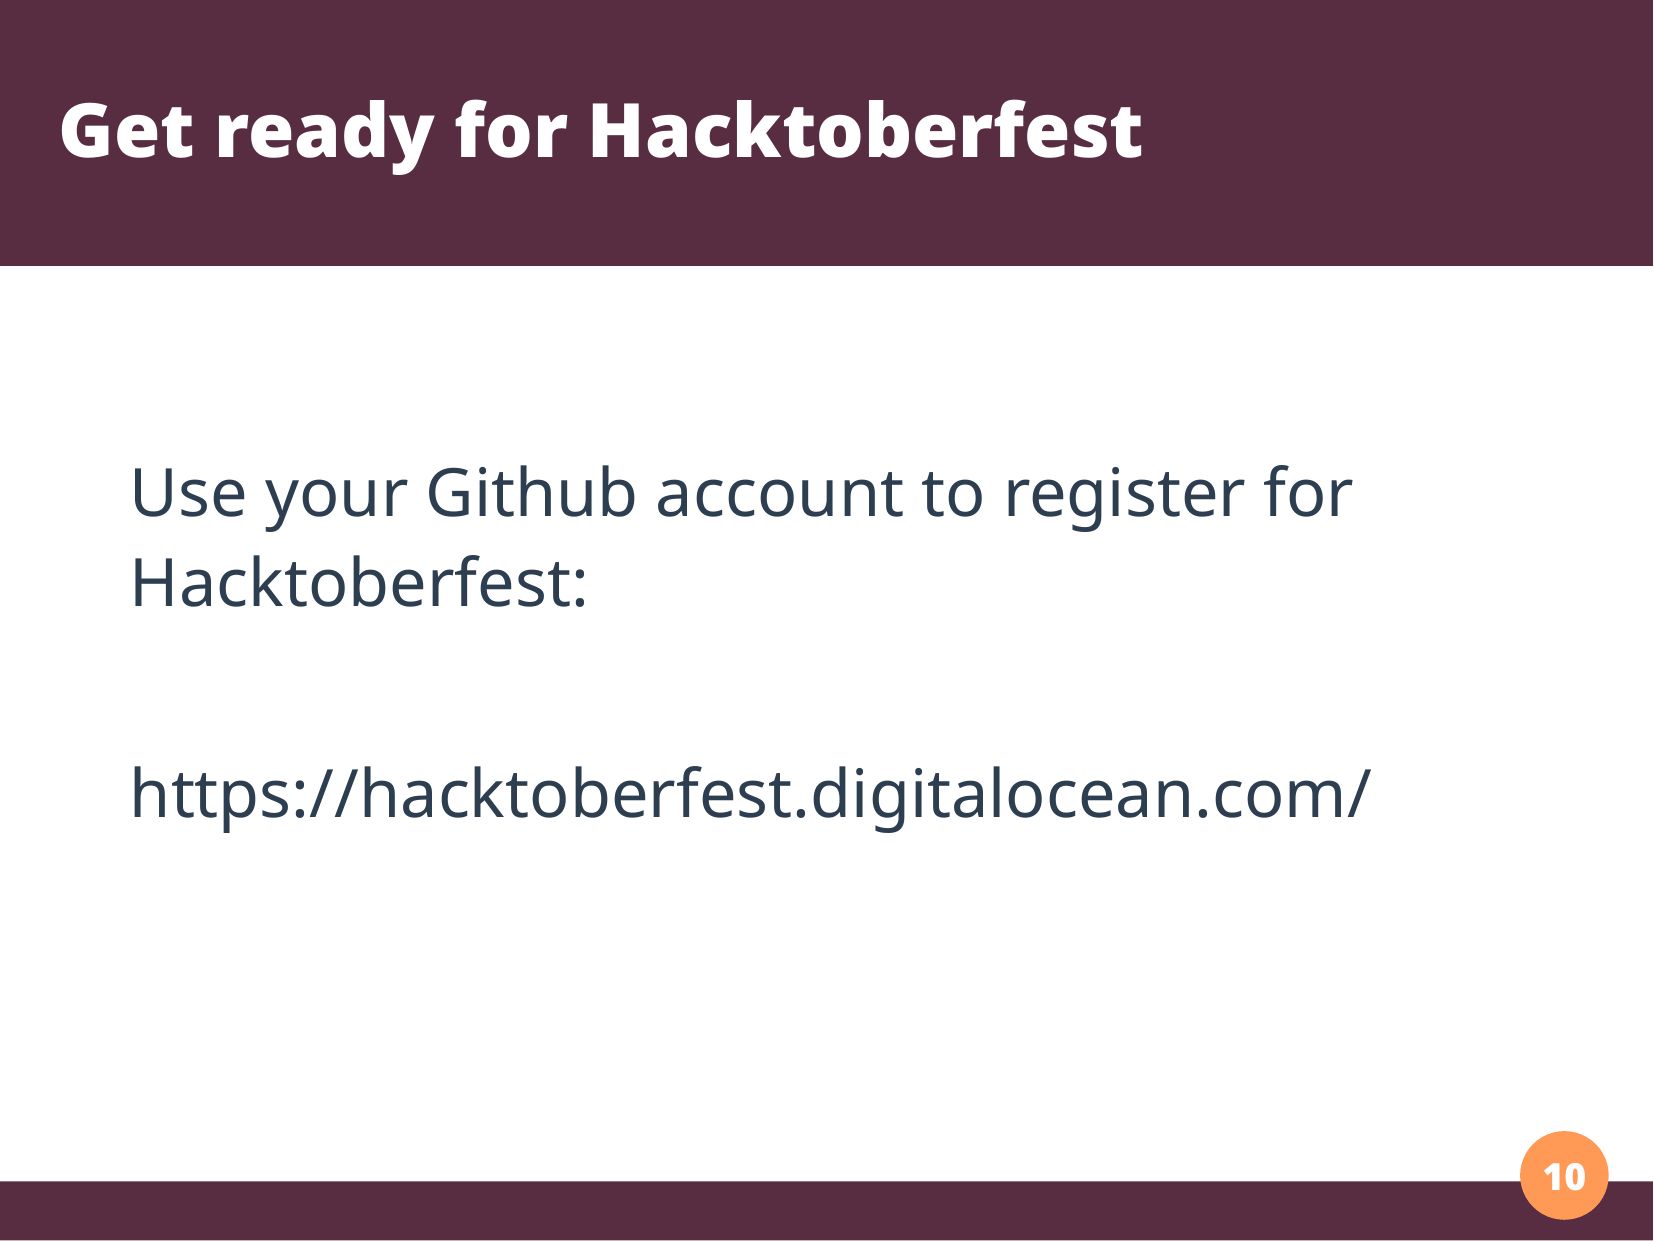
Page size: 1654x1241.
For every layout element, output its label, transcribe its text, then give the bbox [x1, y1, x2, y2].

list Use your Github account to register for Hacktoberfest: https://hacktoberfest.digitalocean.com/ [58, 324, 1594, 1152]
title Get ready for Hacktoberfest [58, 49, 1594, 207]
